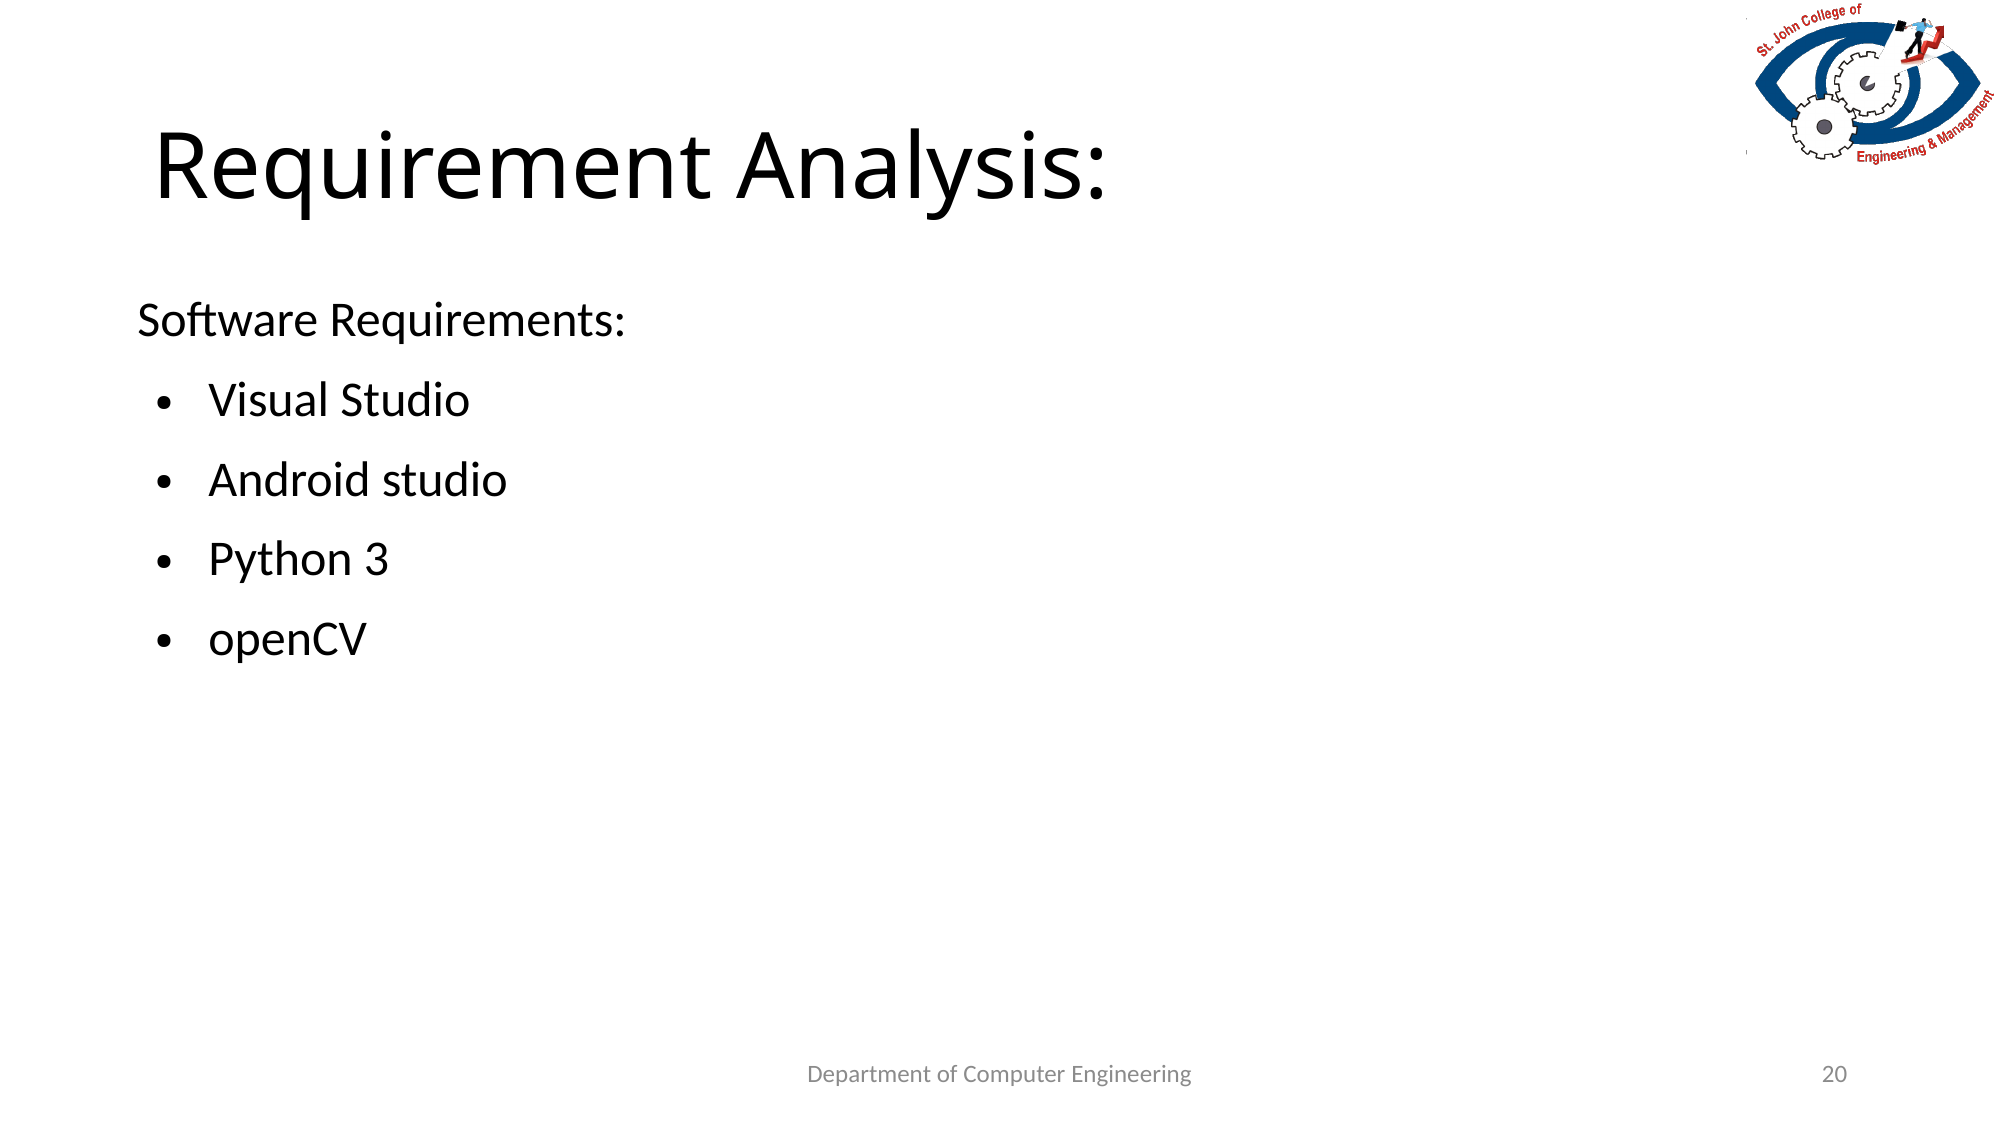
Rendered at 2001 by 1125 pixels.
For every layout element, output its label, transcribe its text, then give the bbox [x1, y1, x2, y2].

list Software Requirements: Visual Studio Android studio Python 3 openCV [137, 299, 1863, 709]
picture [1746, 0, 2000, 168]
footer Department of Computer Engineering [662, 1042, 1338, 1103]
title Requirement Analysis: [137, 59, 1863, 278]
slide_number 32 [1412, 1042, 1863, 1103]
